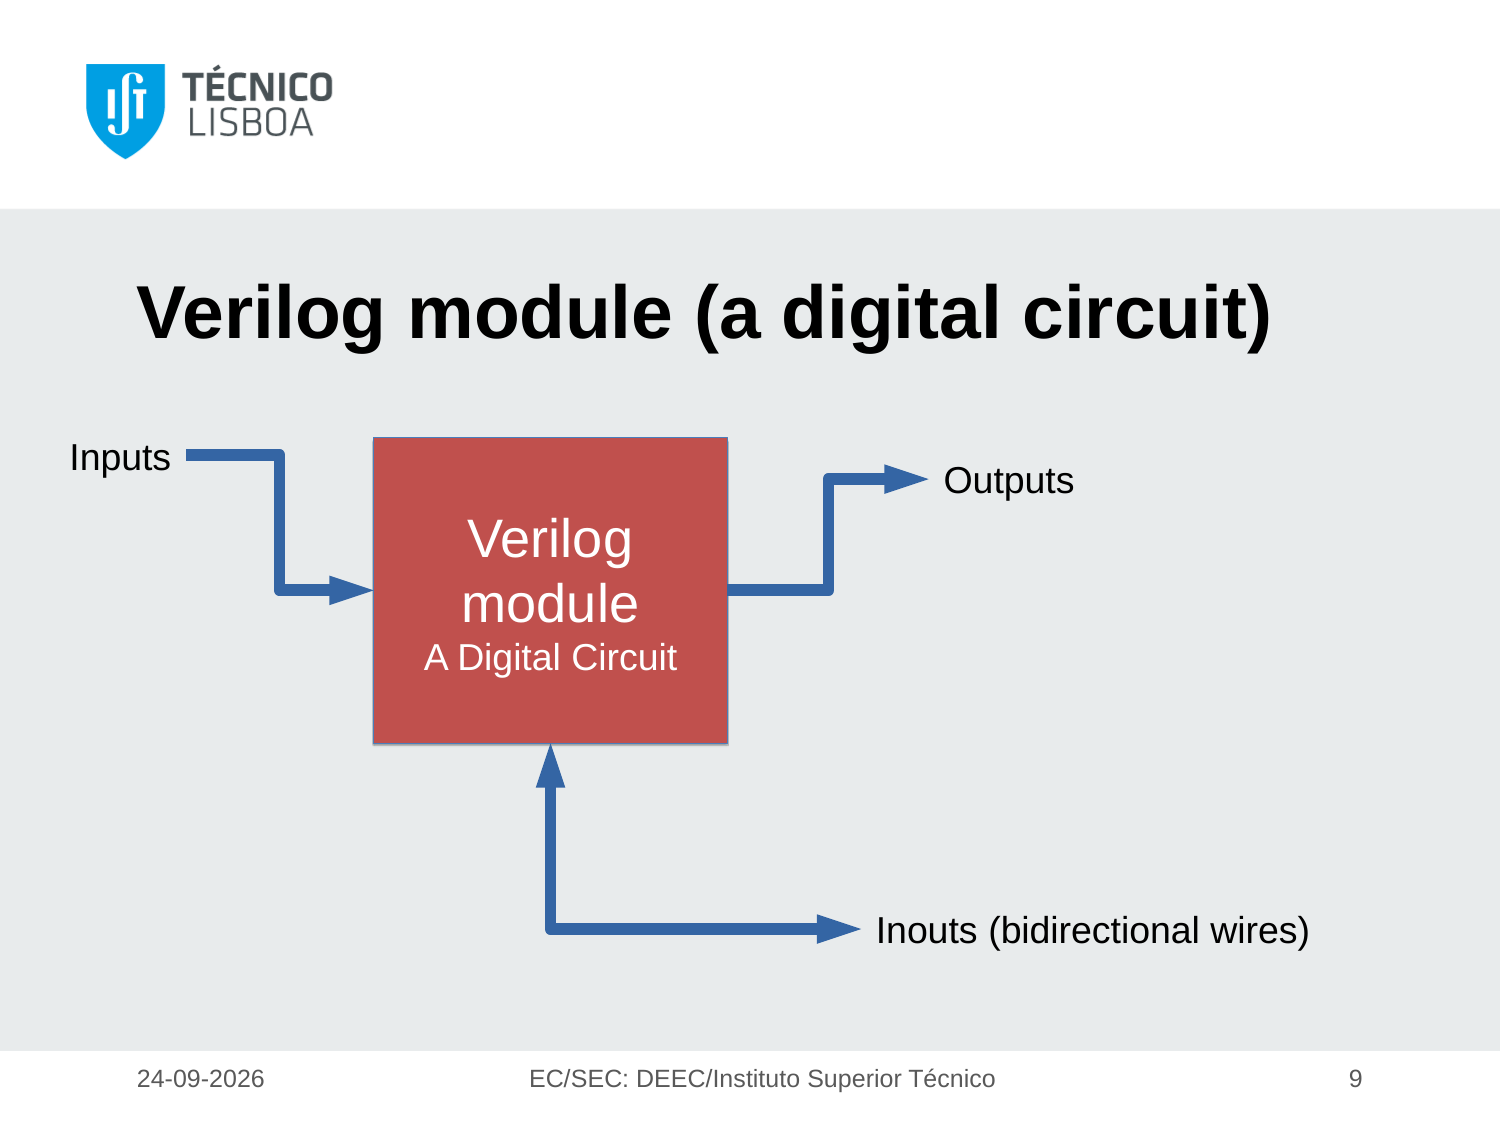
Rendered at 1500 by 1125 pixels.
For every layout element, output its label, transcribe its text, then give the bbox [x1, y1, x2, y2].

text_box Inouts (bidirectional wires) [861, 899, 1326, 959]
text_box Outputs [928, 449, 1090, 509]
slide_number 09-10-2020 [121, 1052, 425, 1103]
title Verilog module (a digital circuit) [121, 237, 1378, 381]
picture [0, 0, 1500, 1125]
footer EC/SEC: DEEC/Instituto Superior Técnico [512, 1052, 1021, 1103]
slide_number 9 [1077, 1052, 1378, 1103]
text_box Verilog module A Digital Circuit [373, 437, 728, 744]
text_box Inputs [54, 425, 187, 485]
